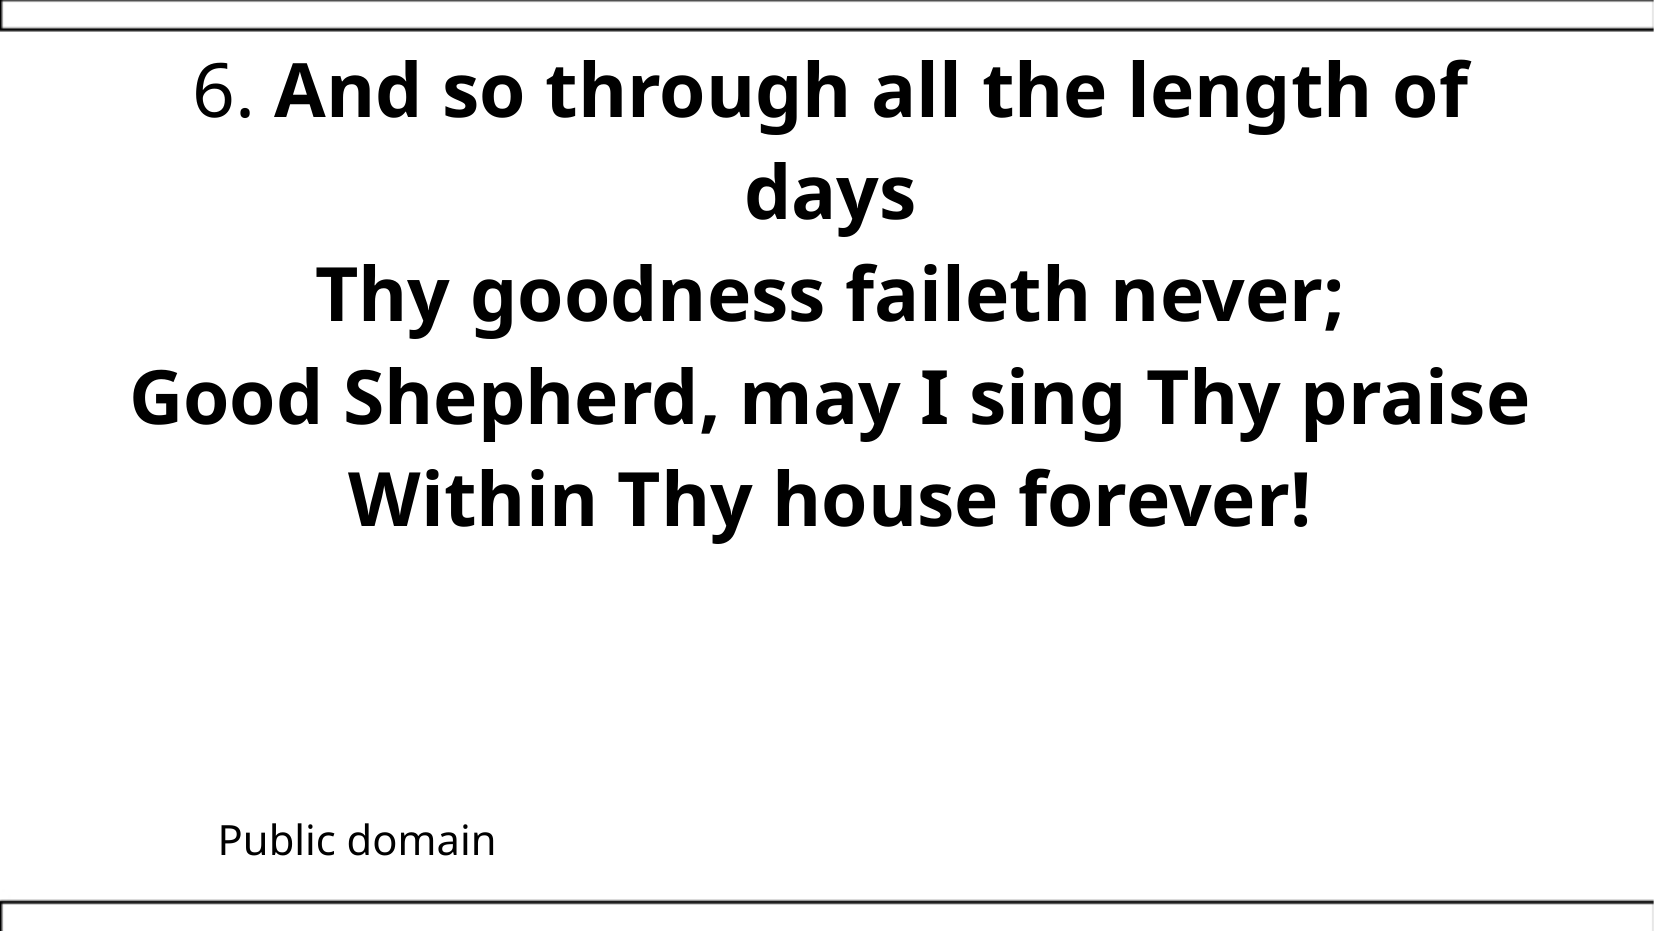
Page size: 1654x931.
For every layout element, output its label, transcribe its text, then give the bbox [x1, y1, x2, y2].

picture [0, 0, 1654, 931]
text_box 6. And so through all the length of days Thy goodness faileth never; Good Shepherd, may I sing Thy praise Within Thy house forever! Public domain [95, 29, 1566, 766]
